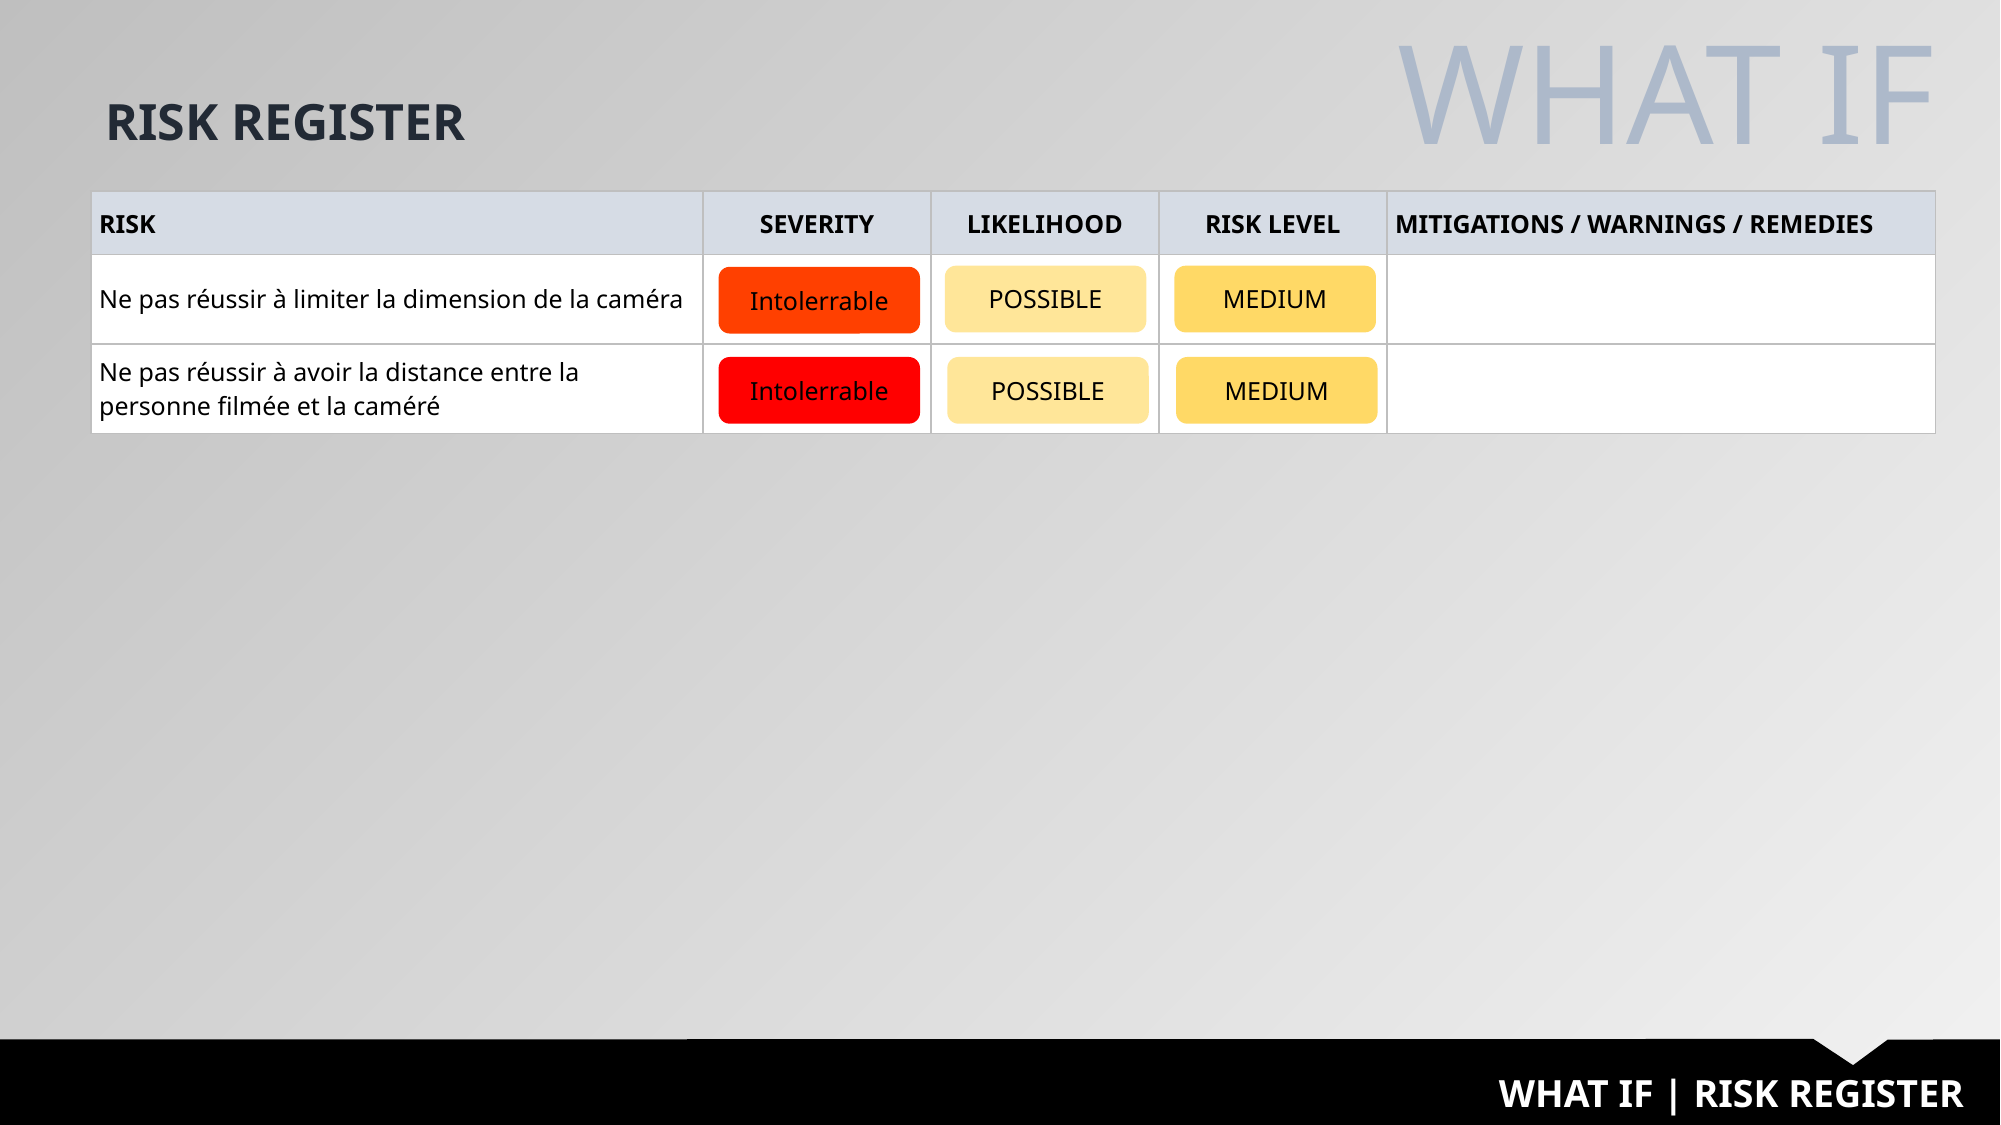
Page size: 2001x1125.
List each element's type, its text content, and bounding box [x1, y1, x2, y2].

text_box POSSIBLE [944, 265, 1147, 333]
table_cell [1388, 255, 1935, 343]
table_header LIKELIHOOD [932, 192, 1158, 254]
text_box POSSIBLE [947, 356, 1149, 424]
text_box MEDIUM [1174, 265, 1376, 333]
table_cell [1388, 345, 1935, 433]
table_header RISK [92, 192, 702, 254]
text_box [0, 1038, 2000, 1125]
table_cell [1160, 255, 1386, 343]
table_cell Ne pas réussir à limiter la dimension de la caméra [92, 255, 702, 343]
table_cell [932, 345, 1158, 433]
table_header SEVERITY [704, 192, 930, 254]
table_cell [704, 255, 930, 343]
table_cell Ne pas réussir à avoir la distance entre la personne filmée et la caméré [92, 345, 702, 433]
table_cell [932, 255, 1158, 343]
text_box Intolerrable [718, 266, 921, 334]
table_cell [1160, 345, 1386, 433]
text_box RISK REGISTER [90, 82, 1426, 158]
text_box WHAT IF [1363, 0, 1951, 180]
table_header MITIGATIONS / WARNINGS / REMEDIES [1388, 192, 1935, 254]
text_box WHAT IF | RISK REGISTER [620, 1062, 1980, 1123]
table_cell [704, 345, 930, 433]
text_box Intolerrable [718, 356, 921, 424]
text_box MEDIUM [1176, 356, 1378, 424]
table_header RISK LEVEL [1160, 192, 1386, 254]
